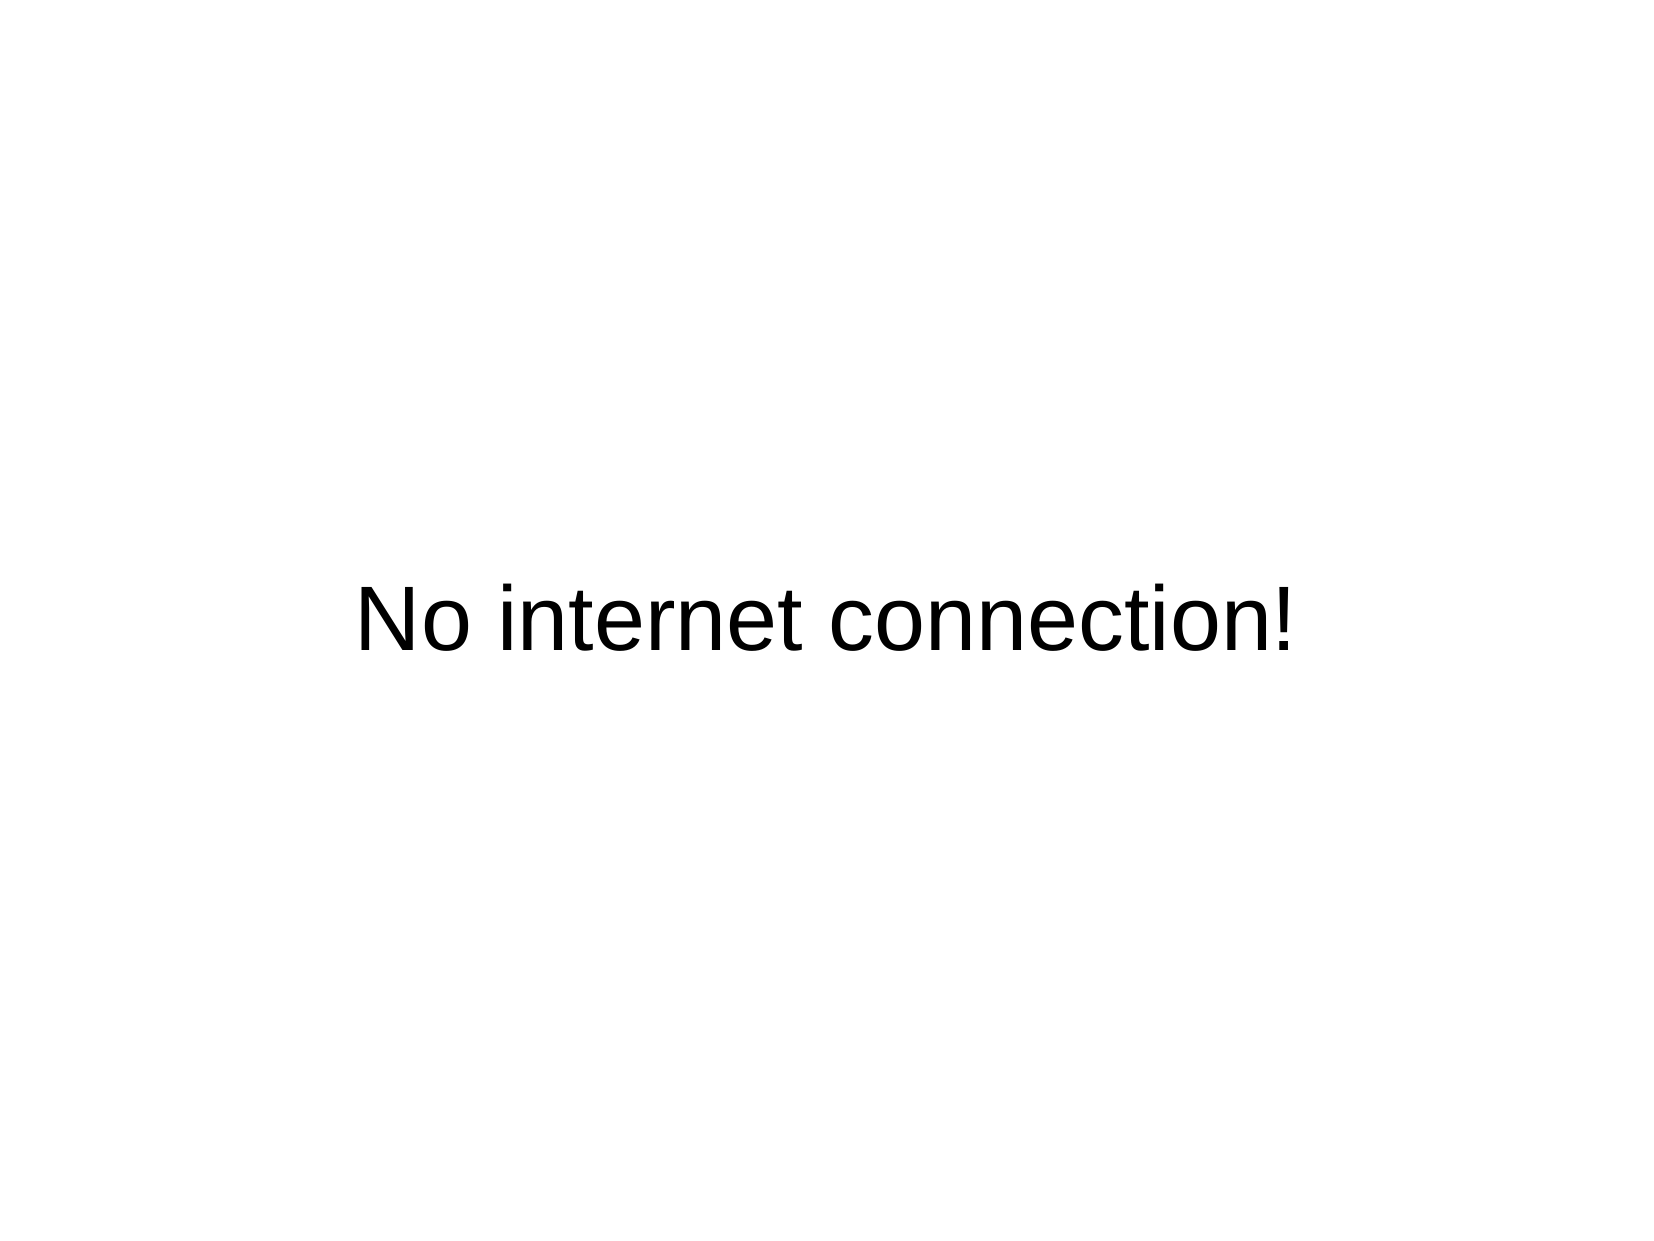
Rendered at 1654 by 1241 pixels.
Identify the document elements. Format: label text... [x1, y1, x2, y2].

list No internet connection! [82, 566, 1571, 674]
